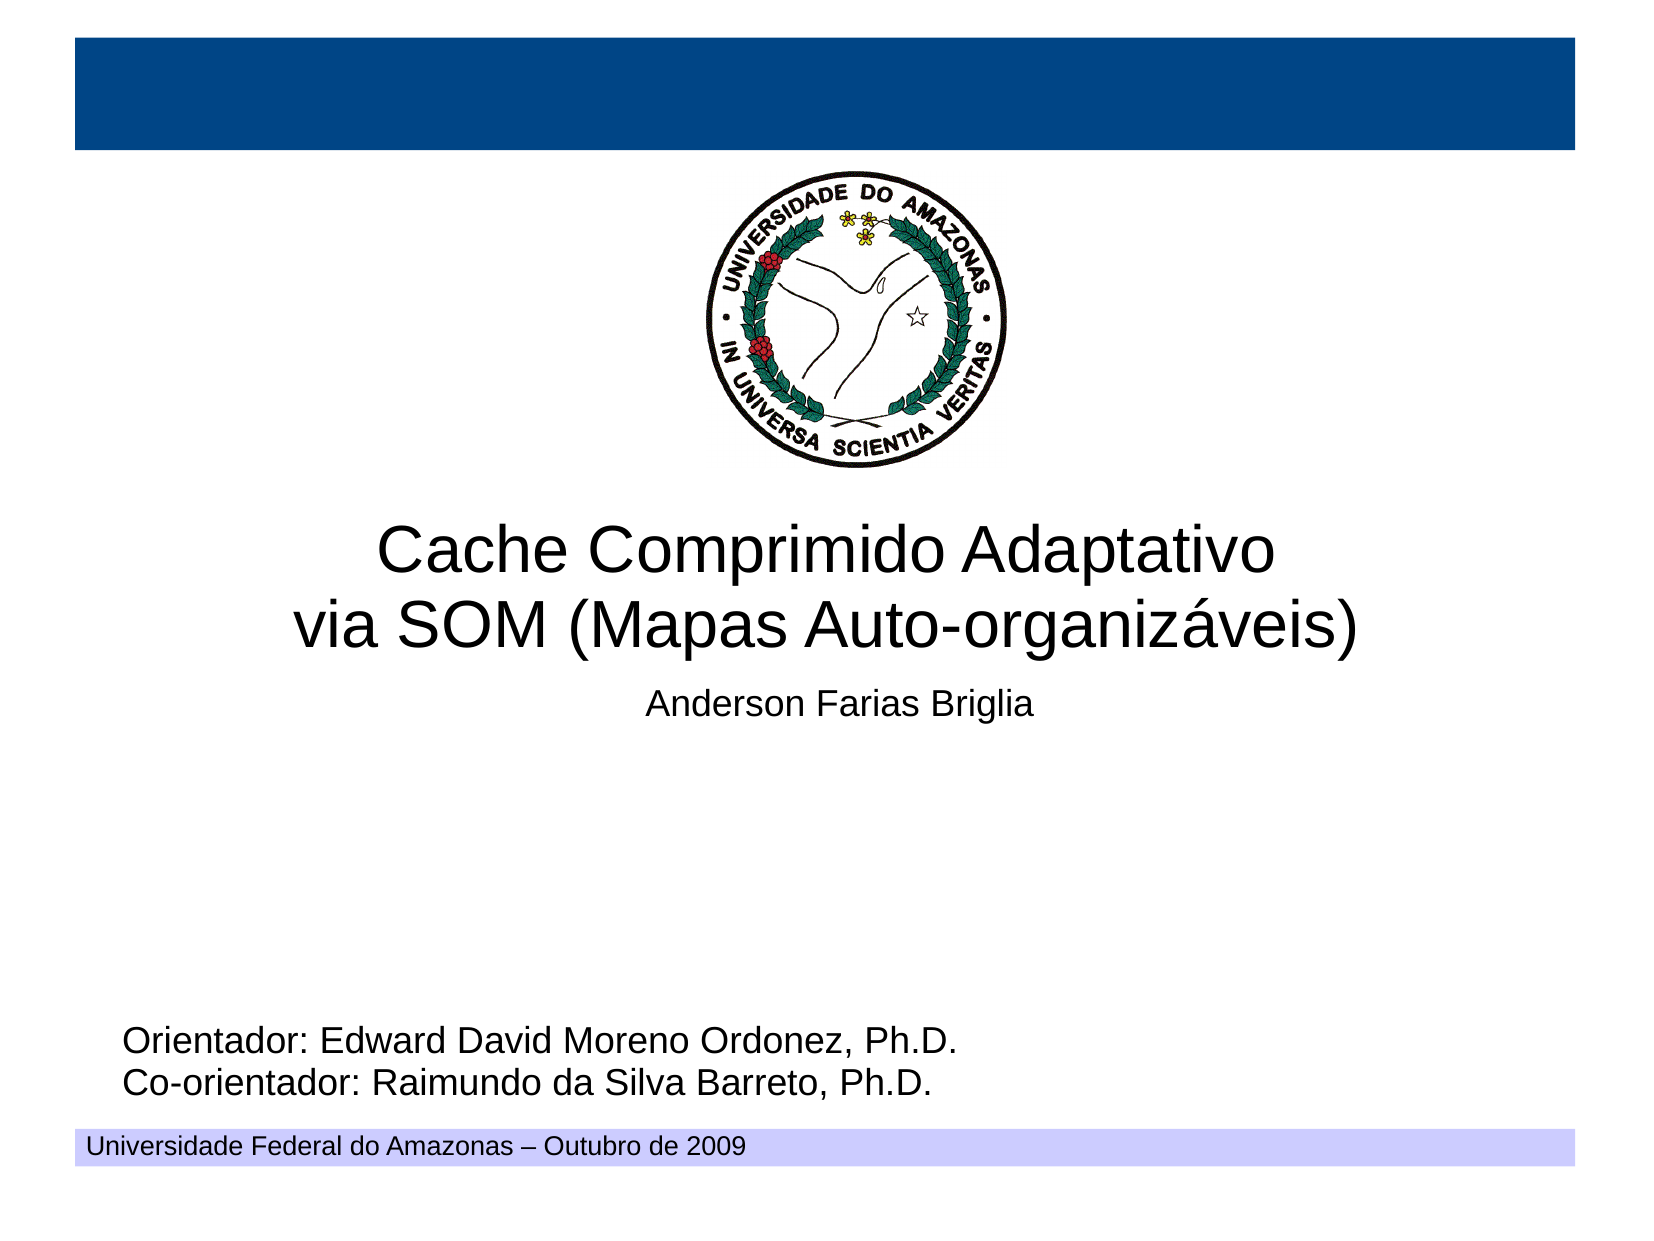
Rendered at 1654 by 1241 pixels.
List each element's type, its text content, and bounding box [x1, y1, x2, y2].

text_box Orientador: Edward David Moreno Ordonez, Ph.D. Co-orientador: Raimundo da Silva Barreto, Ph.D. [107, 1012, 976, 1126]
text_box Anderson Farias Briglia [630, 675, 1051, 732]
picture [706, 171, 1007, 468]
subtitle Cache Comprimido Adaptativo via SOM (Mapas Auto-organizáveis) [82, 43, 1571, 1056]
